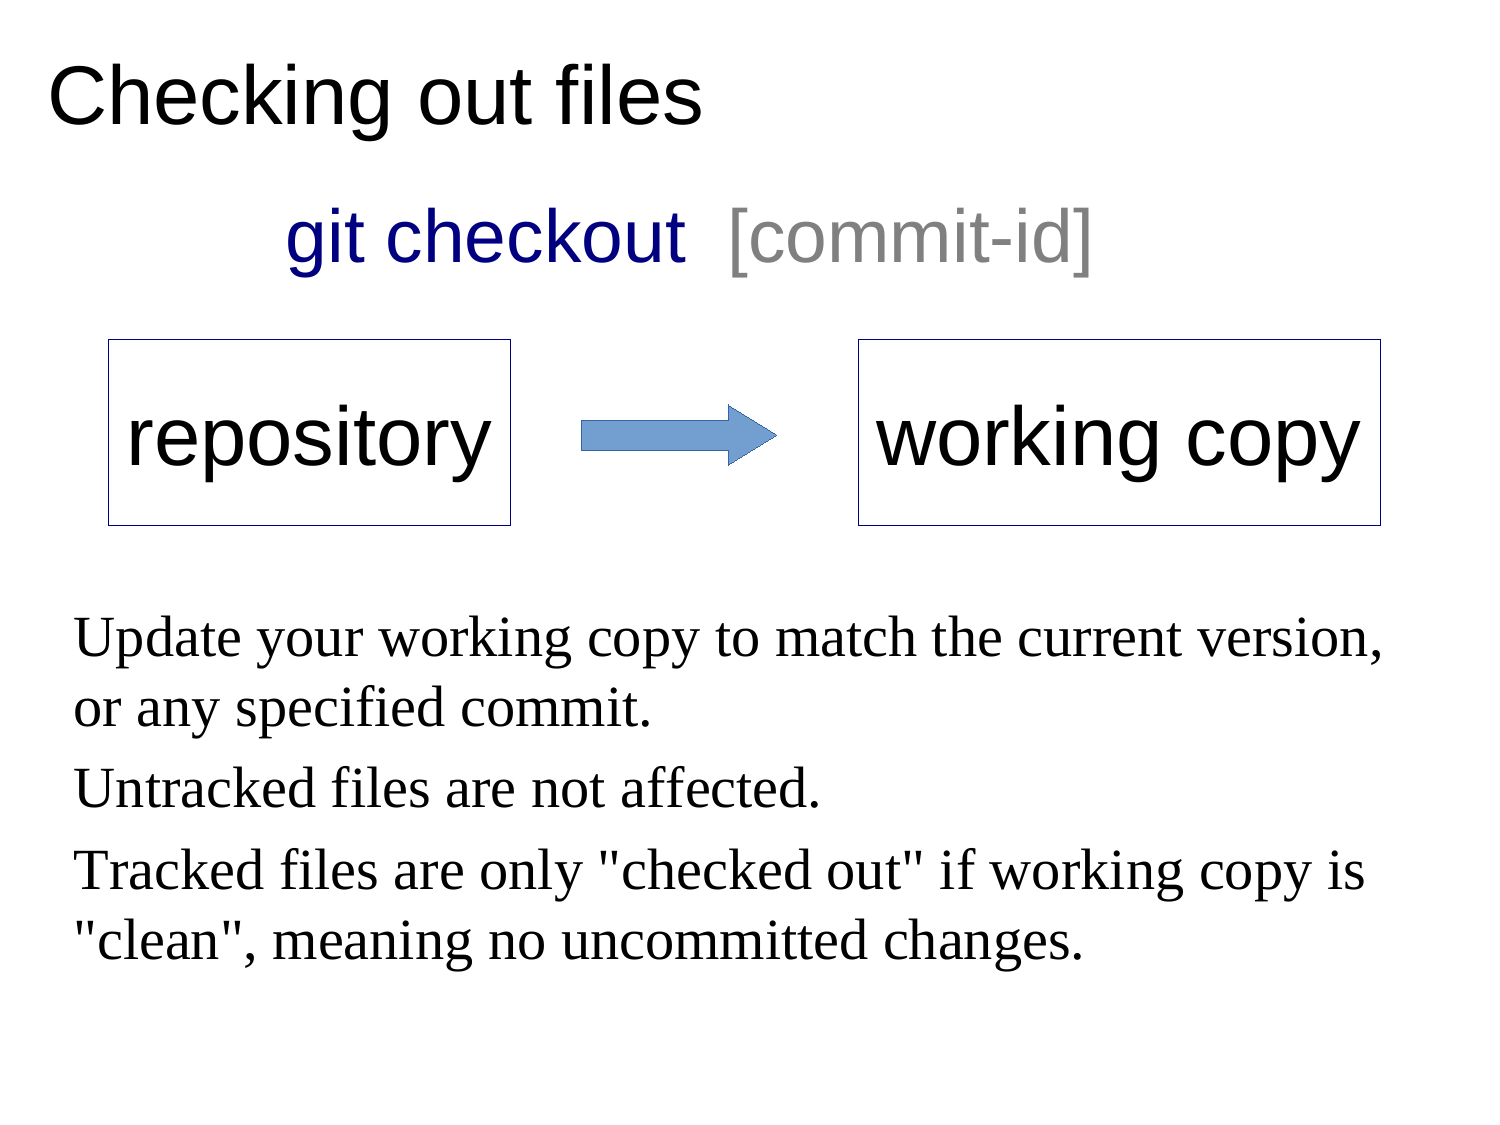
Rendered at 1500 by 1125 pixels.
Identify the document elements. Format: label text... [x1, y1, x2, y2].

text_box git checkout [commit-id] [271, 179, 1110, 285]
text_box Update your working copy to match the current version, or any specified commit. Untracked files are not affected. Tracked files are only "checked out" if working copy is "clean", meaning no uncommitted changes. [59, 590, 1453, 786]
text_box repository [108, 339, 511, 526]
text_box [581, 404, 777, 466]
text_box working copy [858, 339, 1381, 526]
title Checking out files [47, 43, 1441, 144]
